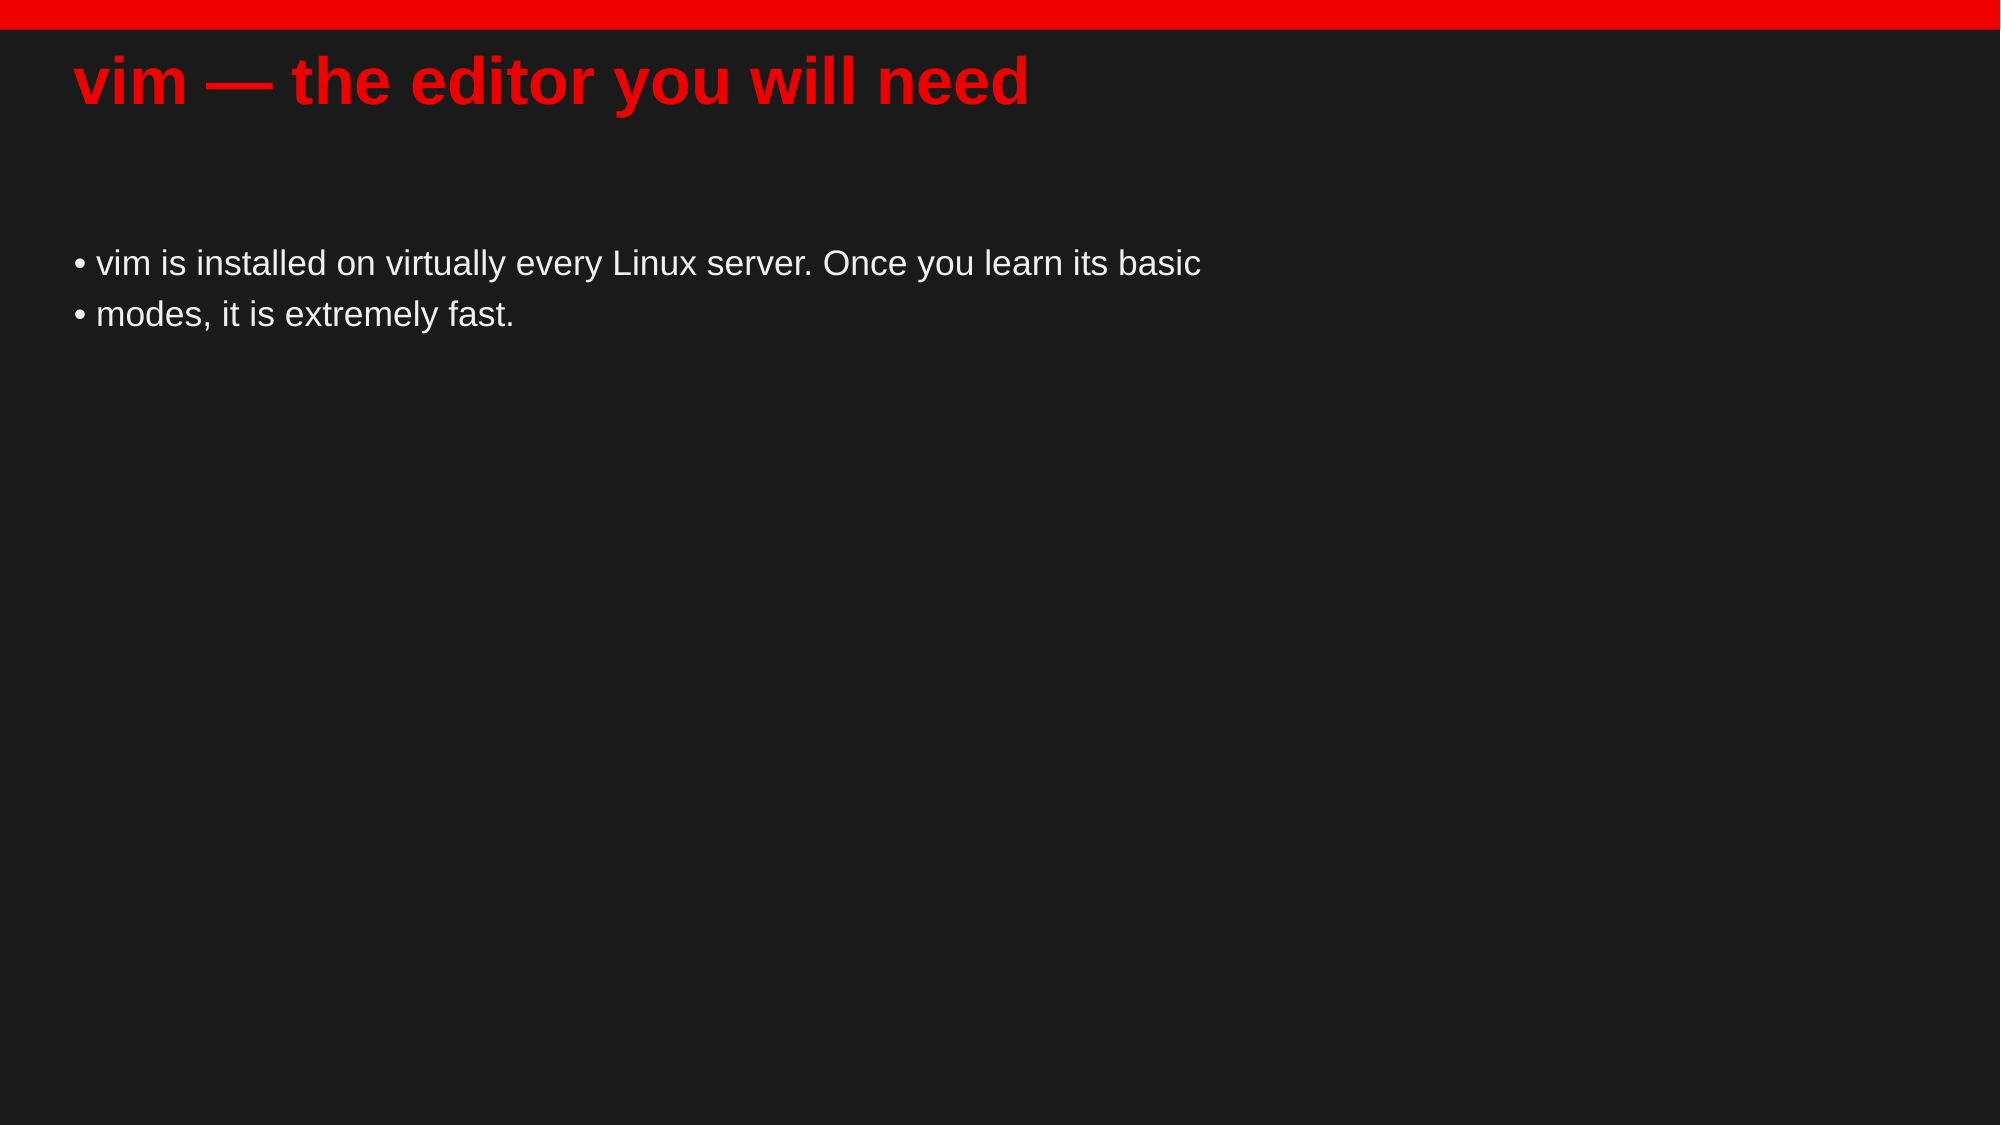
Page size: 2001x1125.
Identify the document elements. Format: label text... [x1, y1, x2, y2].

text_box vim — the editor you will need [59, 36, 1942, 208]
text_box • vim is installed on virtually every Linux server. Once you learn its basic • modes, it is extremely fast. [59, 236, 1942, 1037]
text_box [0, 0, 2001, 30]
